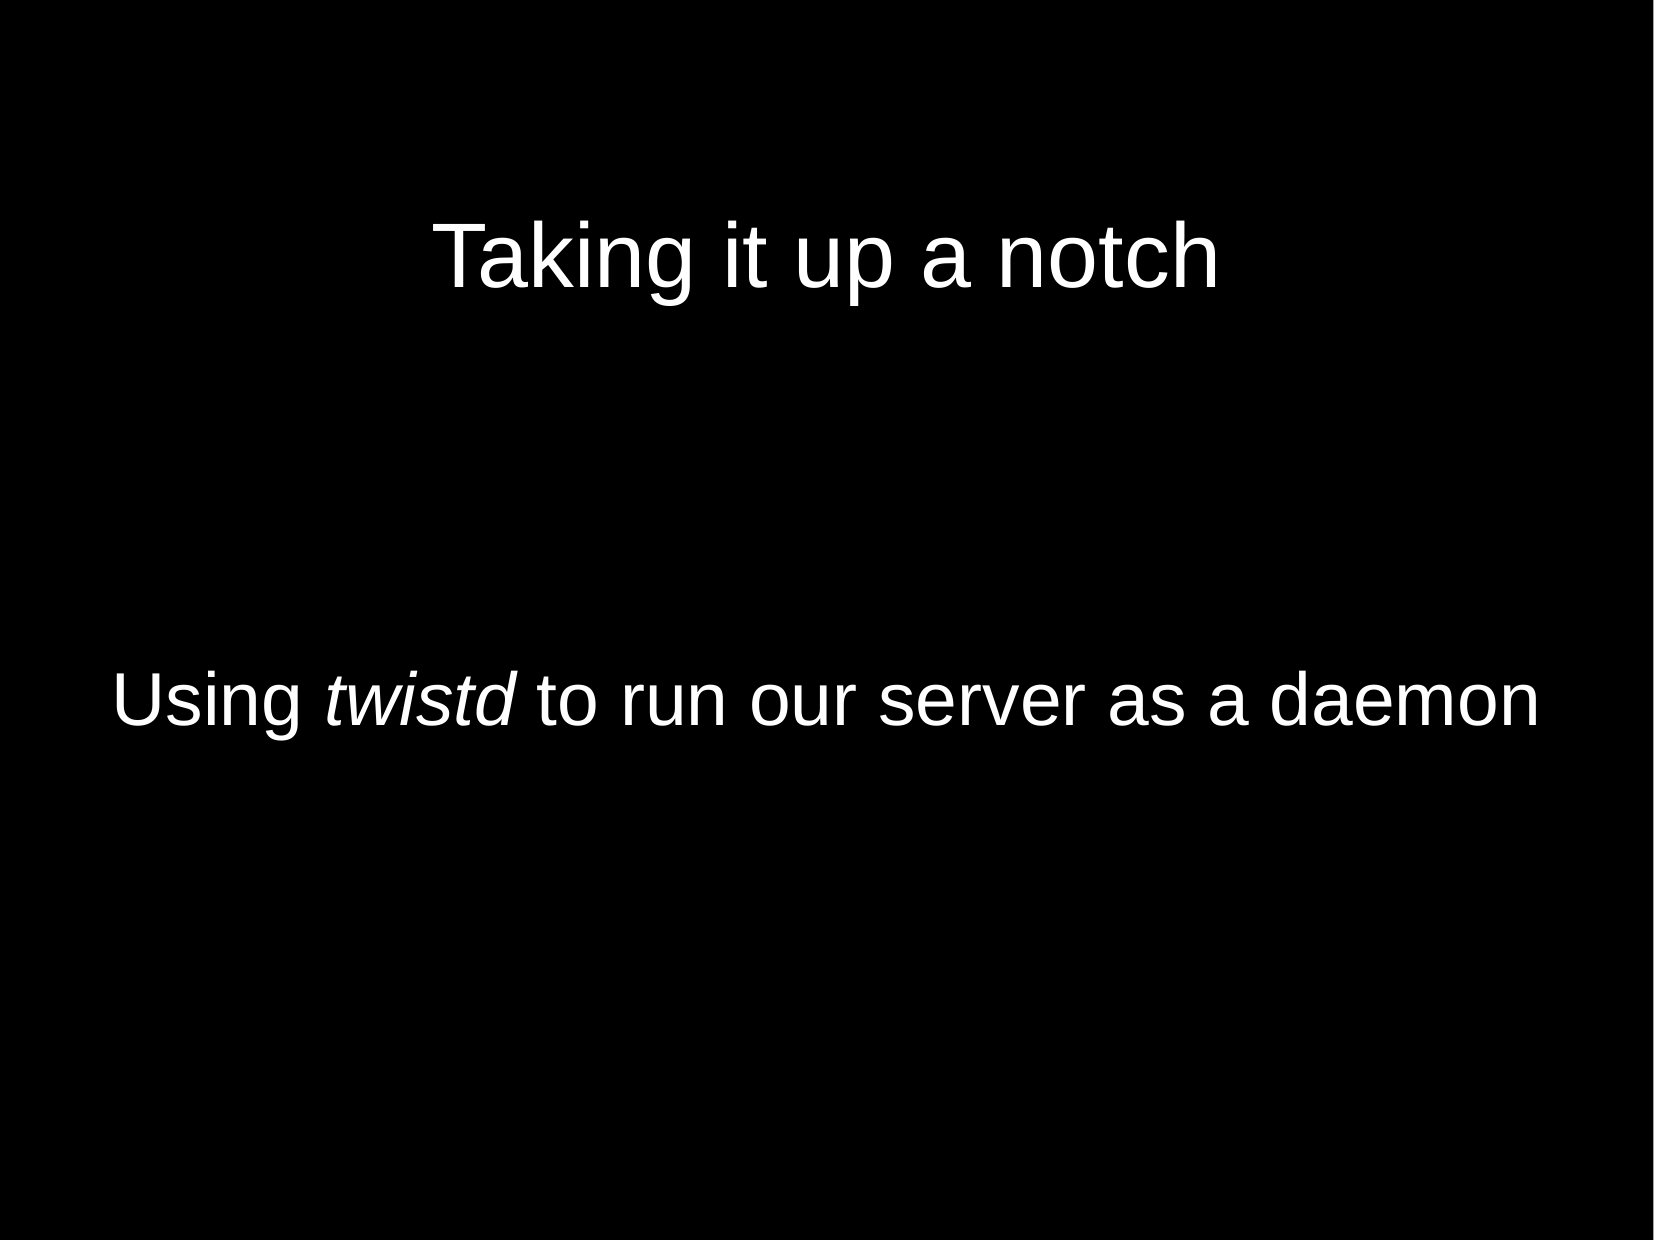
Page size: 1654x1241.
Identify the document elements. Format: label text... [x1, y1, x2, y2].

title Taking it up a notch [82, 0, 1571, 290]
subtitle Using twistd to run our server as a daemon [82, 290, 1571, 1109]
